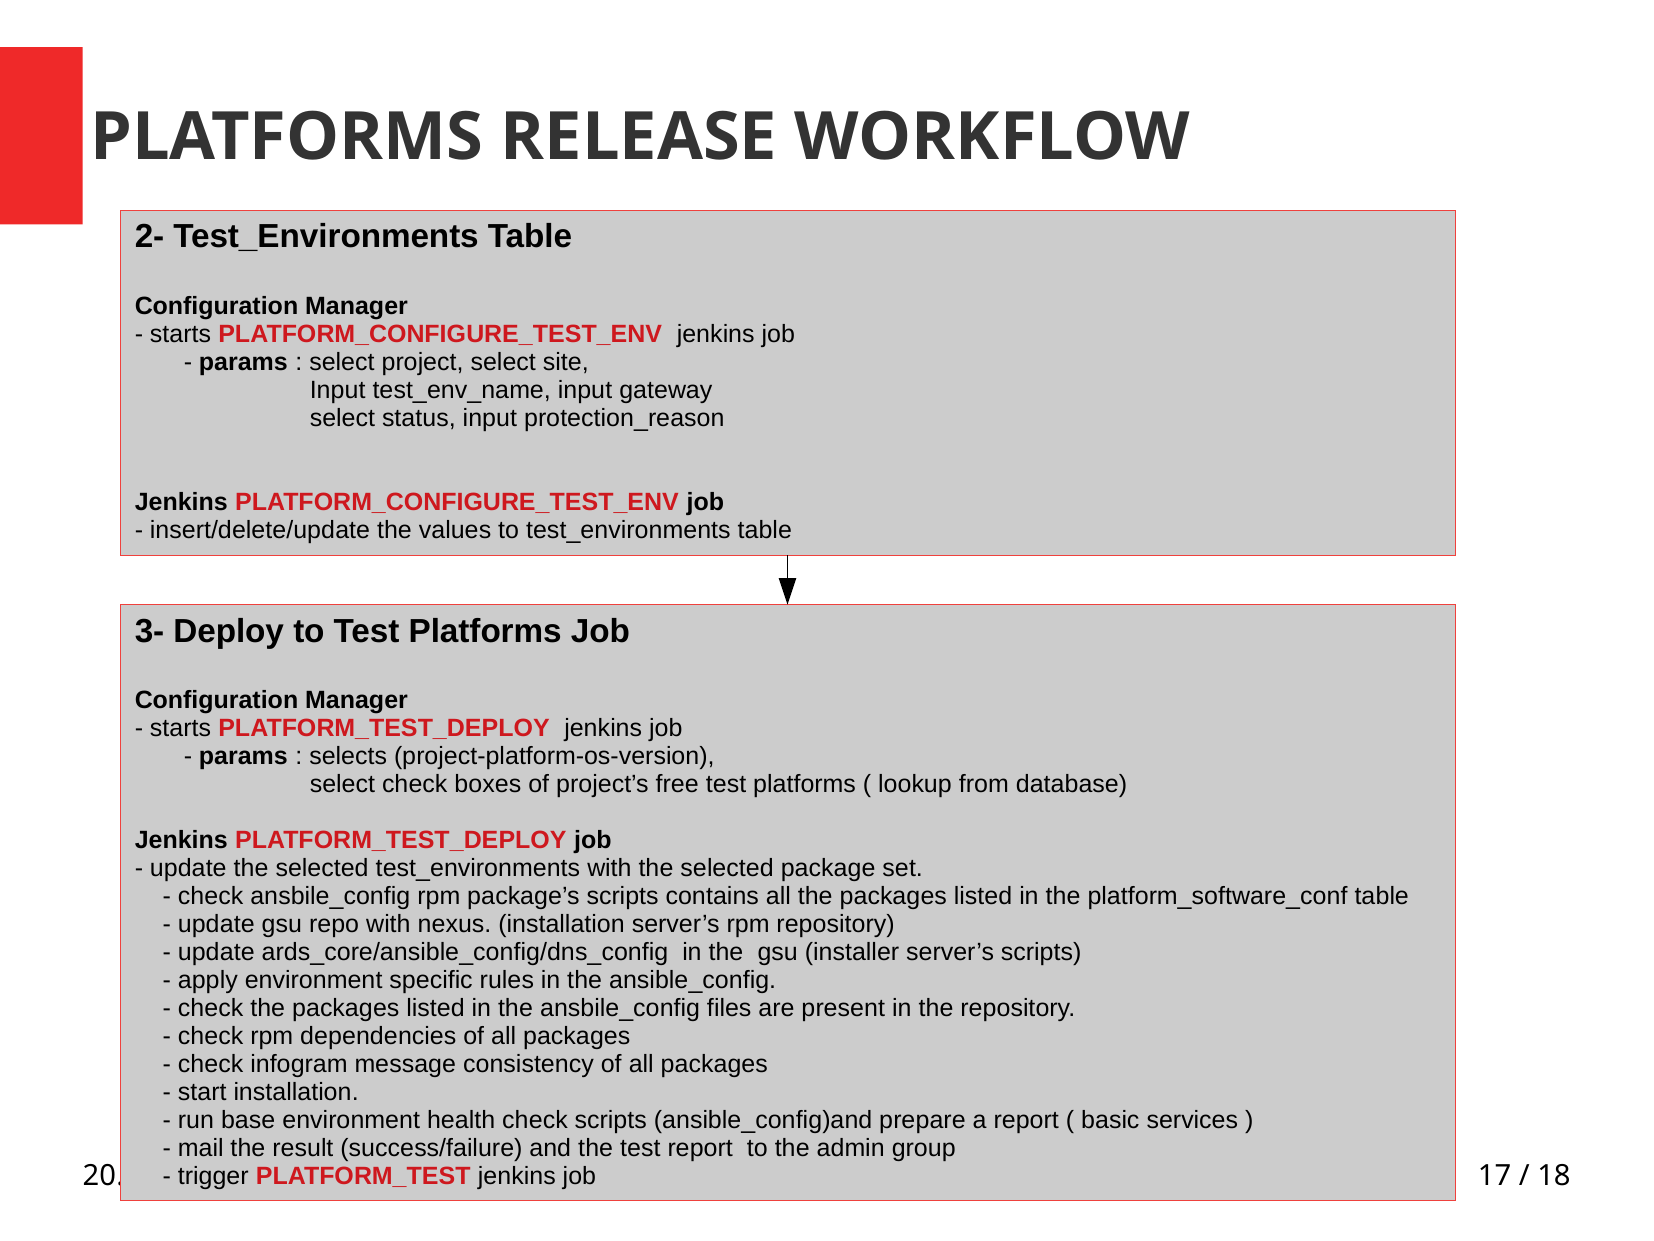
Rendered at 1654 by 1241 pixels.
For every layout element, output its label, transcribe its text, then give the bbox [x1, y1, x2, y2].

text_box 3- Deploy to Test Platforms Job Configuration Manager - starts PLATFORM_TEST_DEPLOY jenkins job - params : selects (project-platform-os-version), select check boxes of project’s free test platforms ( lookup from database) Jenkins PLATFORM_TEST_DEPLOY job - update the selected test_environments with the selected package set. - check ansbile_config rpm package’s scripts contains all the packages listed in the platform_software_conf table - update gsu repo with nexus. (installation server’s rpm repository) - update ards_core/ansible_config/dns_config in the gsu (installer server’s scripts) - apply environment specific rules in the ansible_config. - check the packages listed in the ansbile_config files are present in the repository. - check rpm dependencies of all packages - check infogram message consistency of all packages - start installation. - run base environment health check scripts (ansible_config)and prepare a report ( basic services ) - mail the result (success/failure) and the test report to the admin group - trigger PLATFORM_TEST jenkins job [120, 604, 1456, 1201]
title PLATFORMS RELEASE WORKFLOW [89, 26, 1621, 241]
text_box 2- Test_Environments Table Configuration Manager - starts PLATFORM_CONFIGURE_TEST_ENV jenkins job - params : select project, select site, Input test_env_name, input gateway select status, input protection_reason Jenkins PLATFORM_CONFIGURE_TEST_ENV job - insert/delete/update the values to test_environments table [120, 210, 1456, 556]
